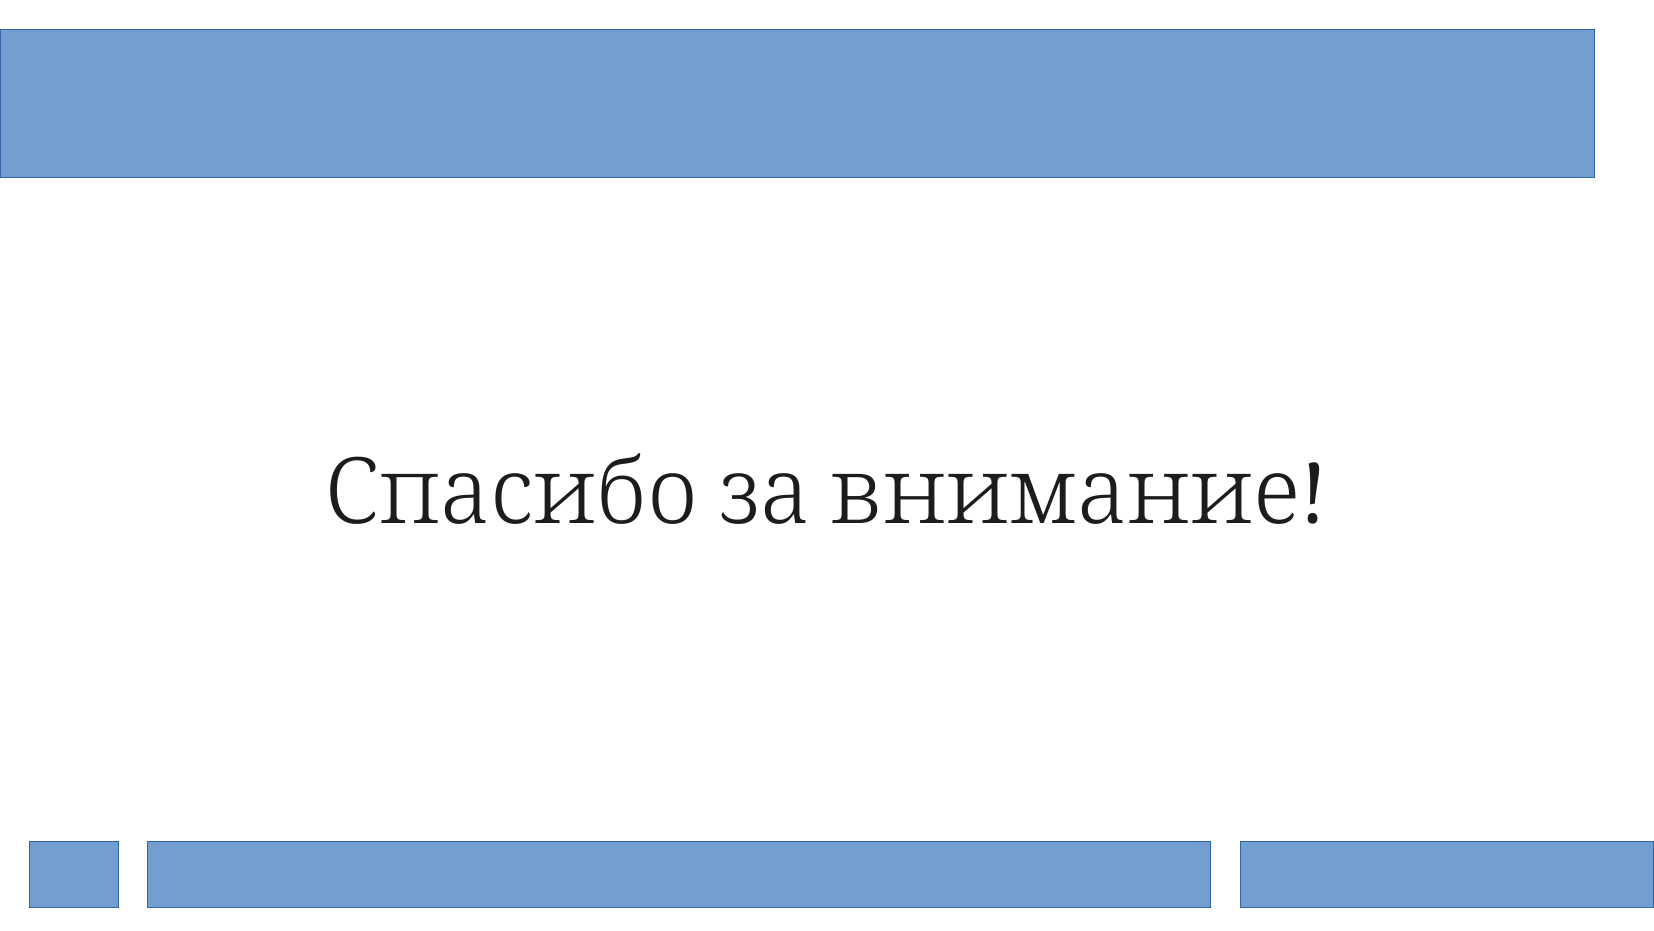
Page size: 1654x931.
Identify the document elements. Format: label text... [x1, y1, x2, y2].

subtitle Спасибо за внимание! [59, 220, 1595, 768]
